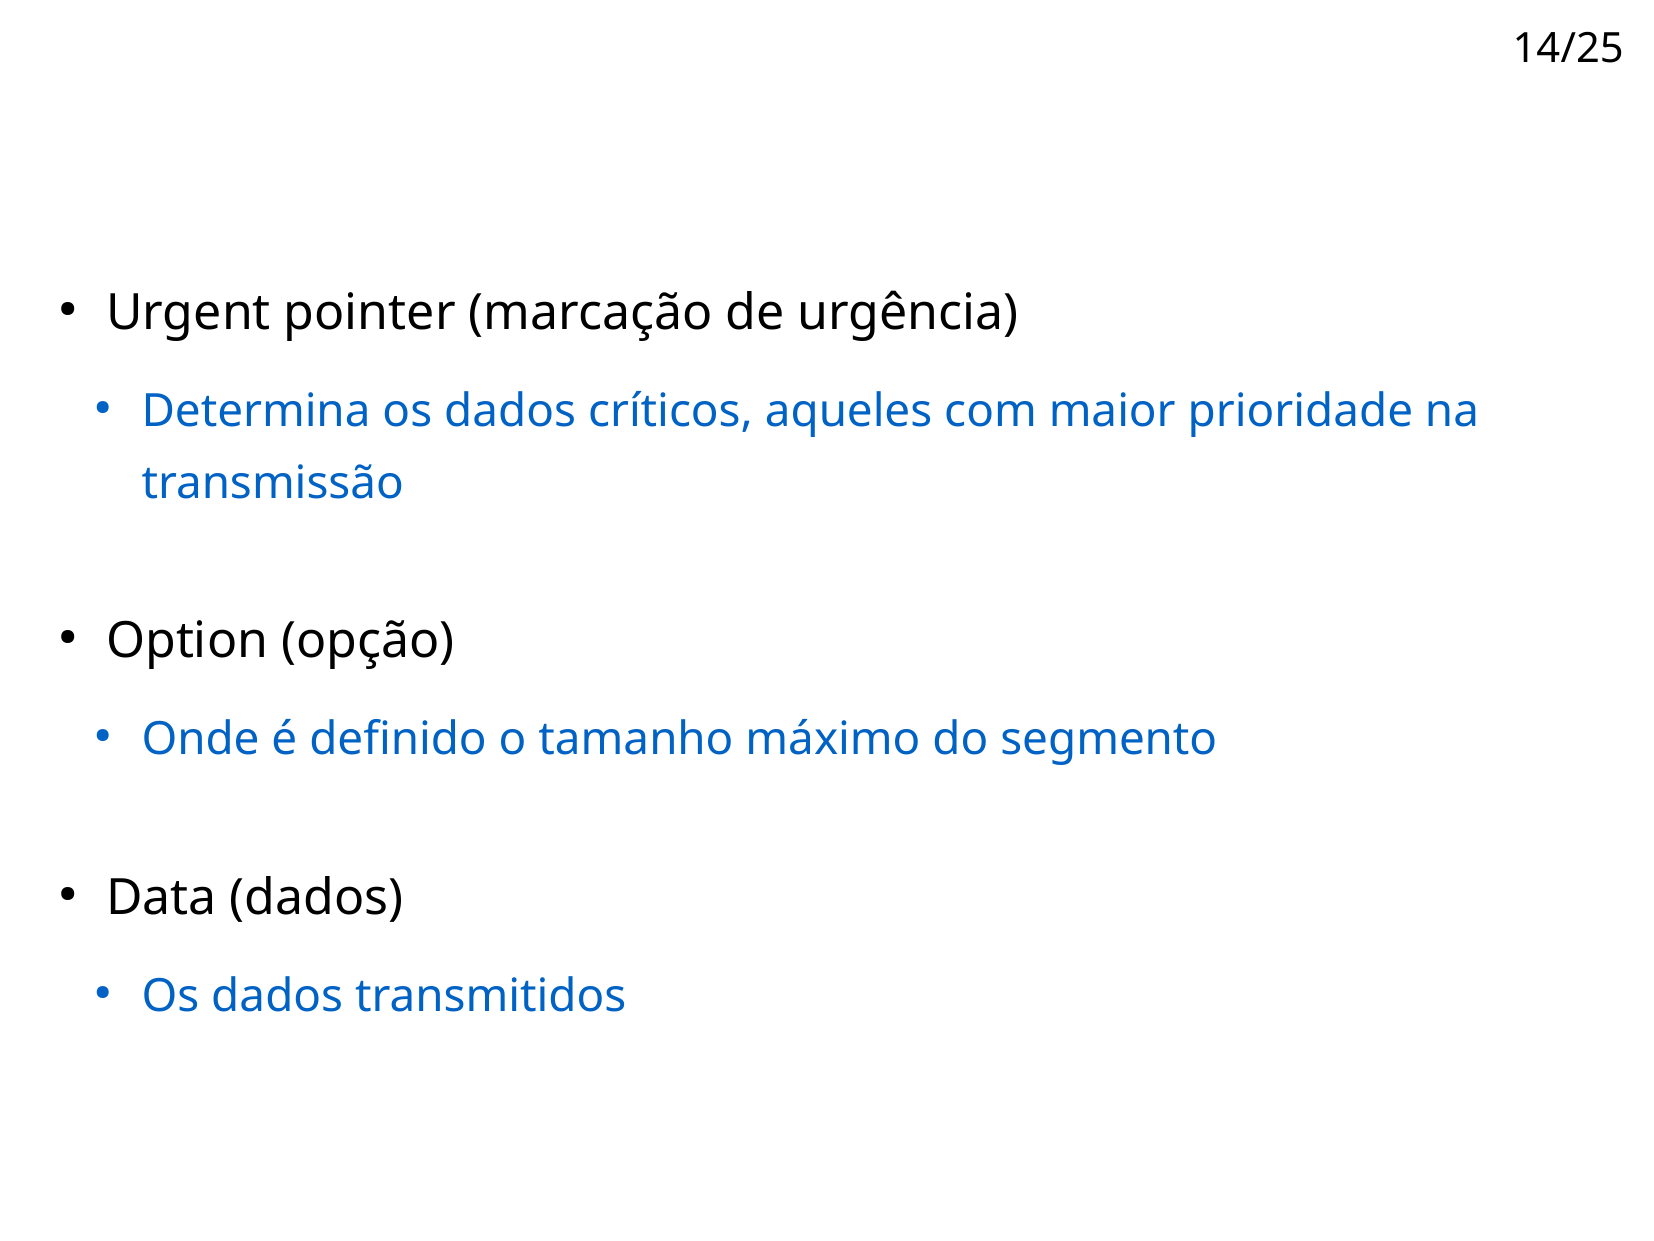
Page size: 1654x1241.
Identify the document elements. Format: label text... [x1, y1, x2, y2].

list Urgent pointer (marcação de urgência) Determina os dados críticos, aqueles com maior prioridade na transmissão Option (opção) Onde é definido o tamanho máximo do segmento Data (dados) Os dados transmitidos [59, 265, 1625, 1211]
